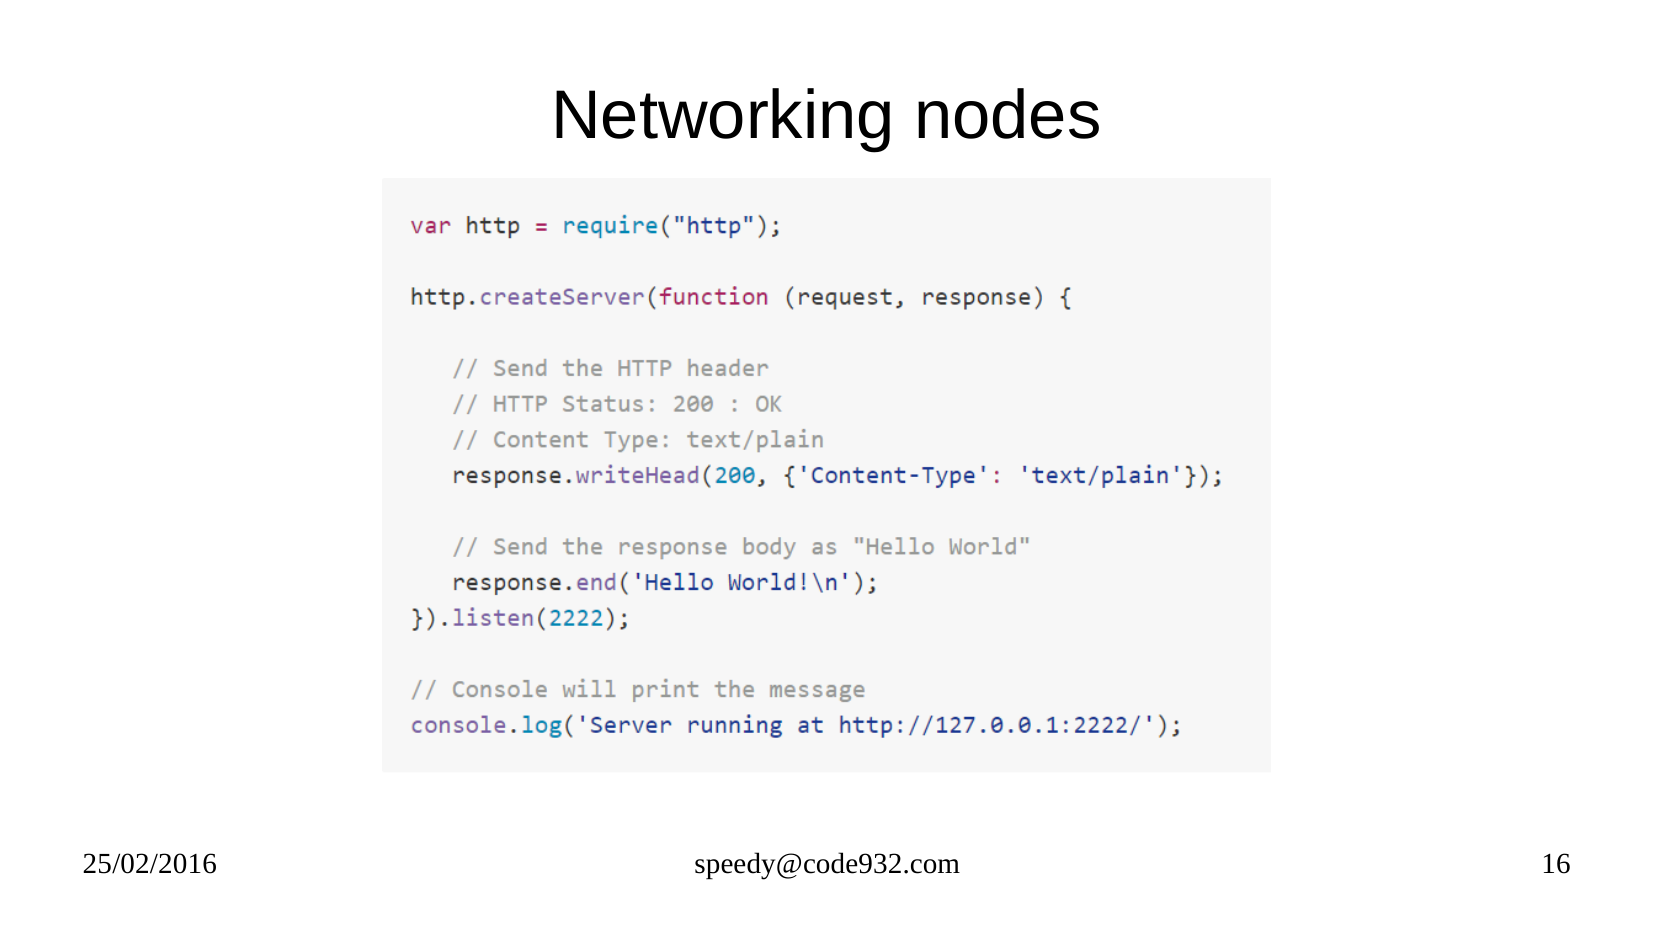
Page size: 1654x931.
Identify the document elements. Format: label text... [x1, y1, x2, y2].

picture [382, 178, 1271, 776]
title Networking nodes [82, 37, 1571, 193]
